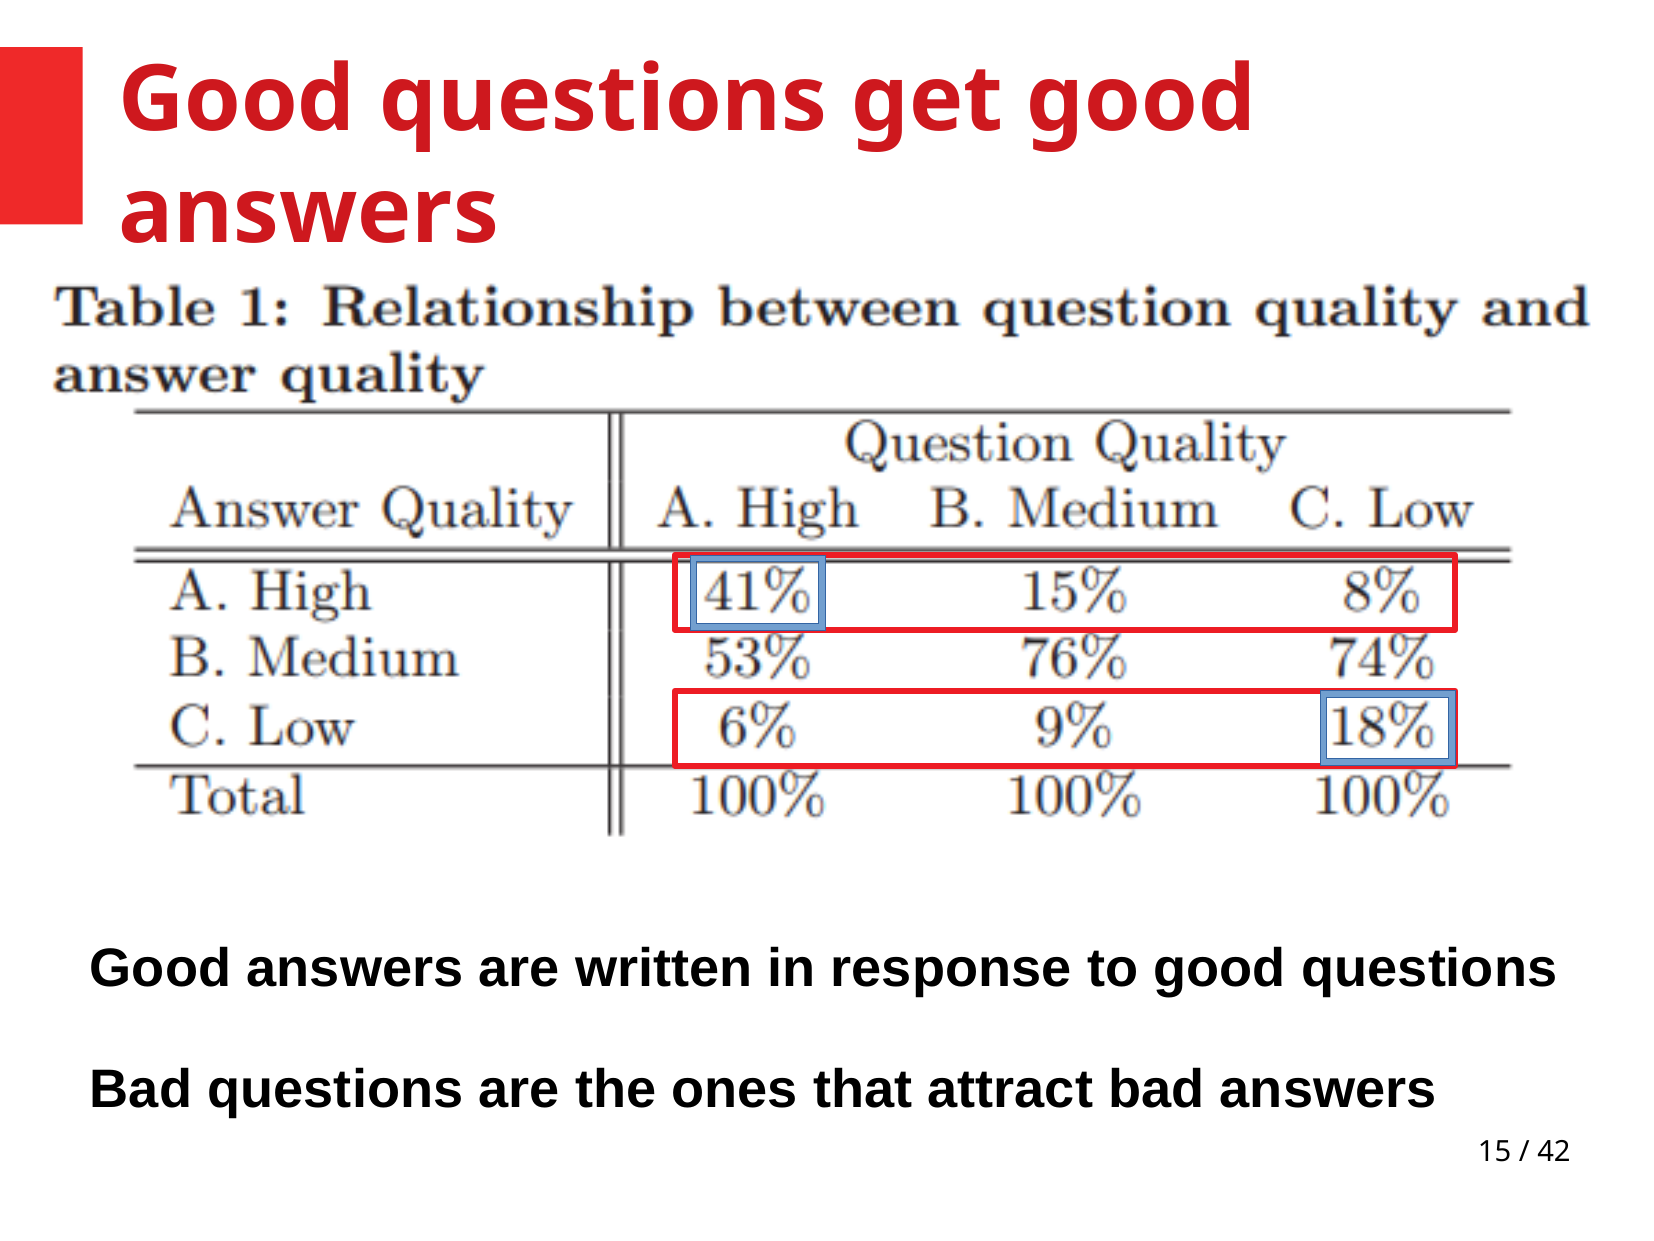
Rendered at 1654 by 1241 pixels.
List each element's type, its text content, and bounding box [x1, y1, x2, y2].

text_box Good answers are written in response to good questions Bad questions are the ones that attract bad answers [75, 930, 1606, 1171]
title Good questions get good answers [118, 49, 1591, 257]
text_box [1320, 690, 1456, 766]
picture [38, 263, 1621, 871]
text_box [690, 555, 826, 631]
